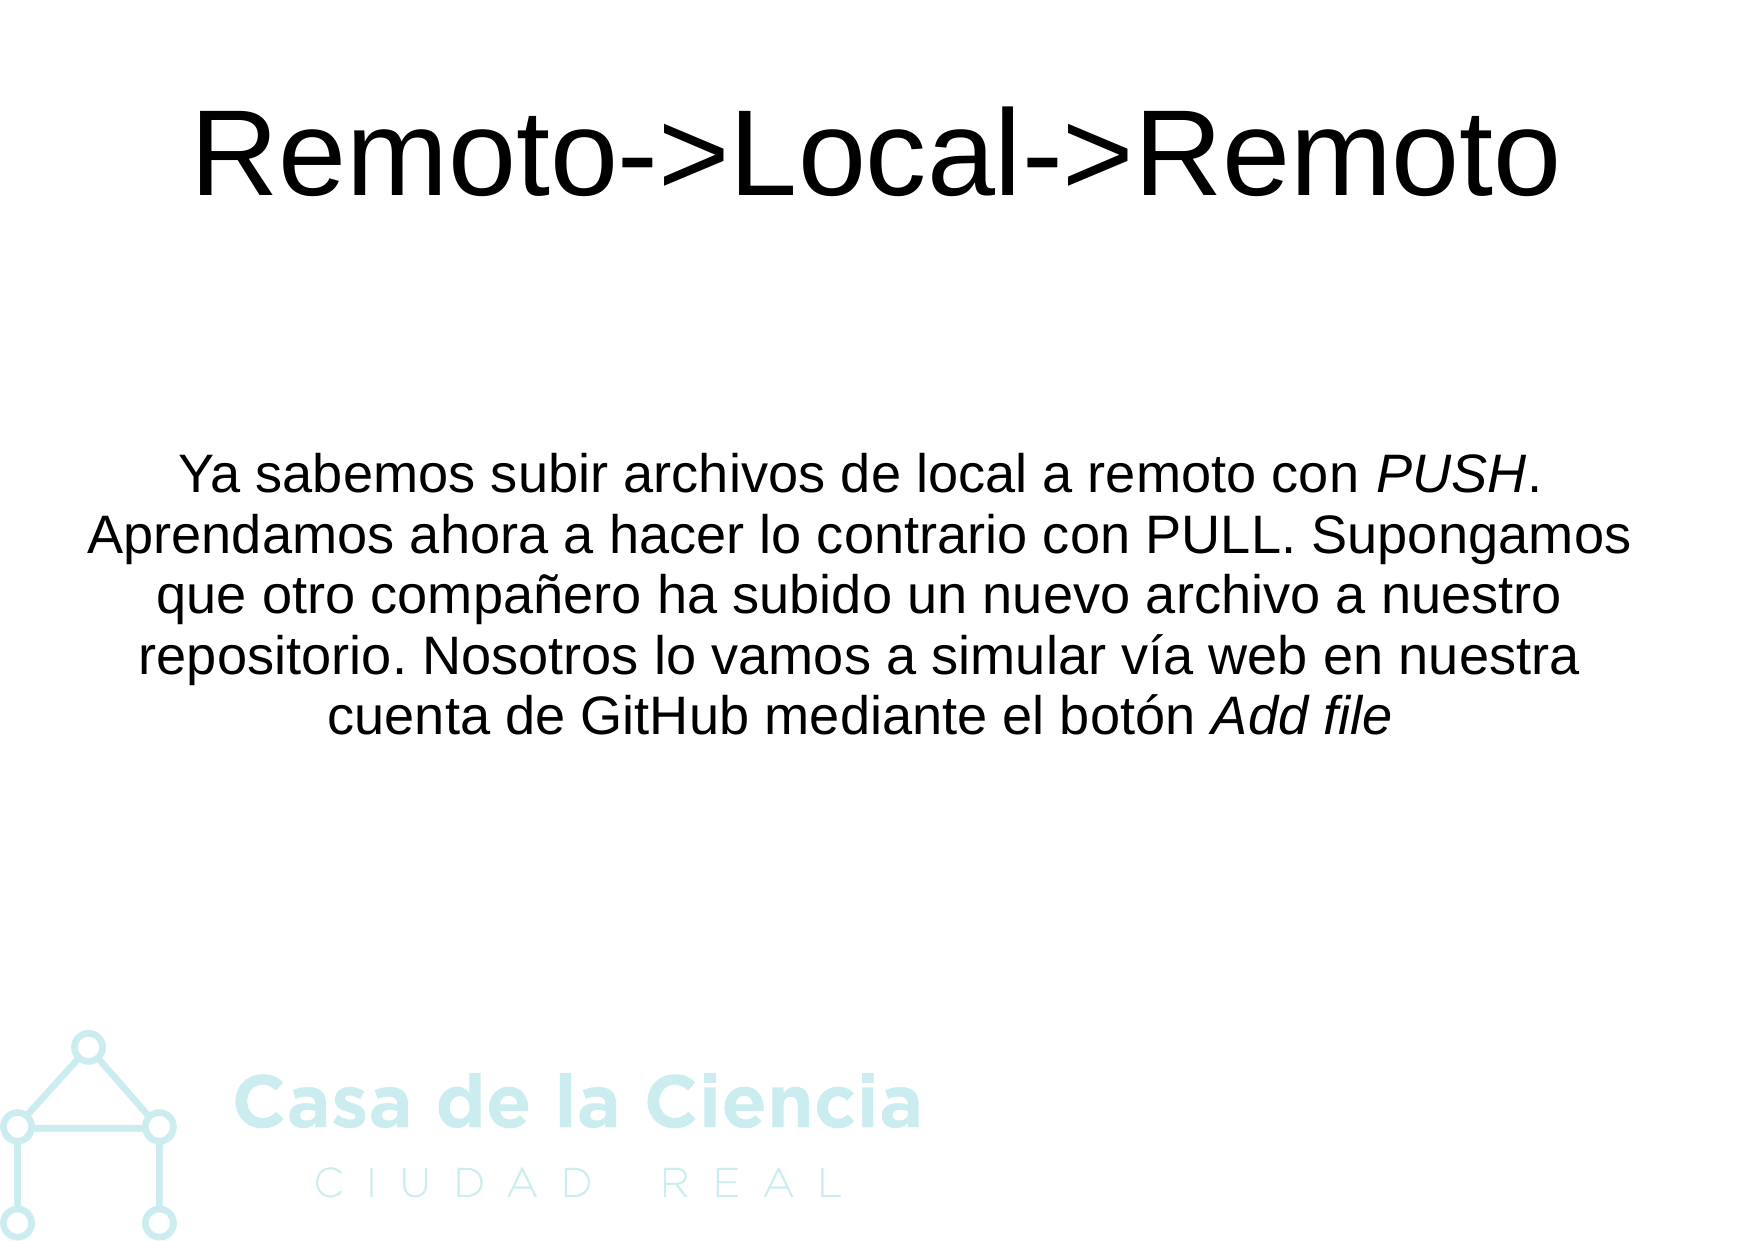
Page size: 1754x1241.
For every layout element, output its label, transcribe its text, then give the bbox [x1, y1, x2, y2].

subtitle Ya sabemos subir archivos de local a remoto con PUSH. Aprendamos ahora a hacer lo contrario con PULL. Supongamos que otro compañero ha subido un nuevo archivo a nuestro repositorio. Nosotros lo vamos a simular vía web en nuestra cuenta de GitHub mediante el botón Add file [70, 259, 1650, 1052]
title Remoto->Local->Remoto [87, 49, 1667, 257]
